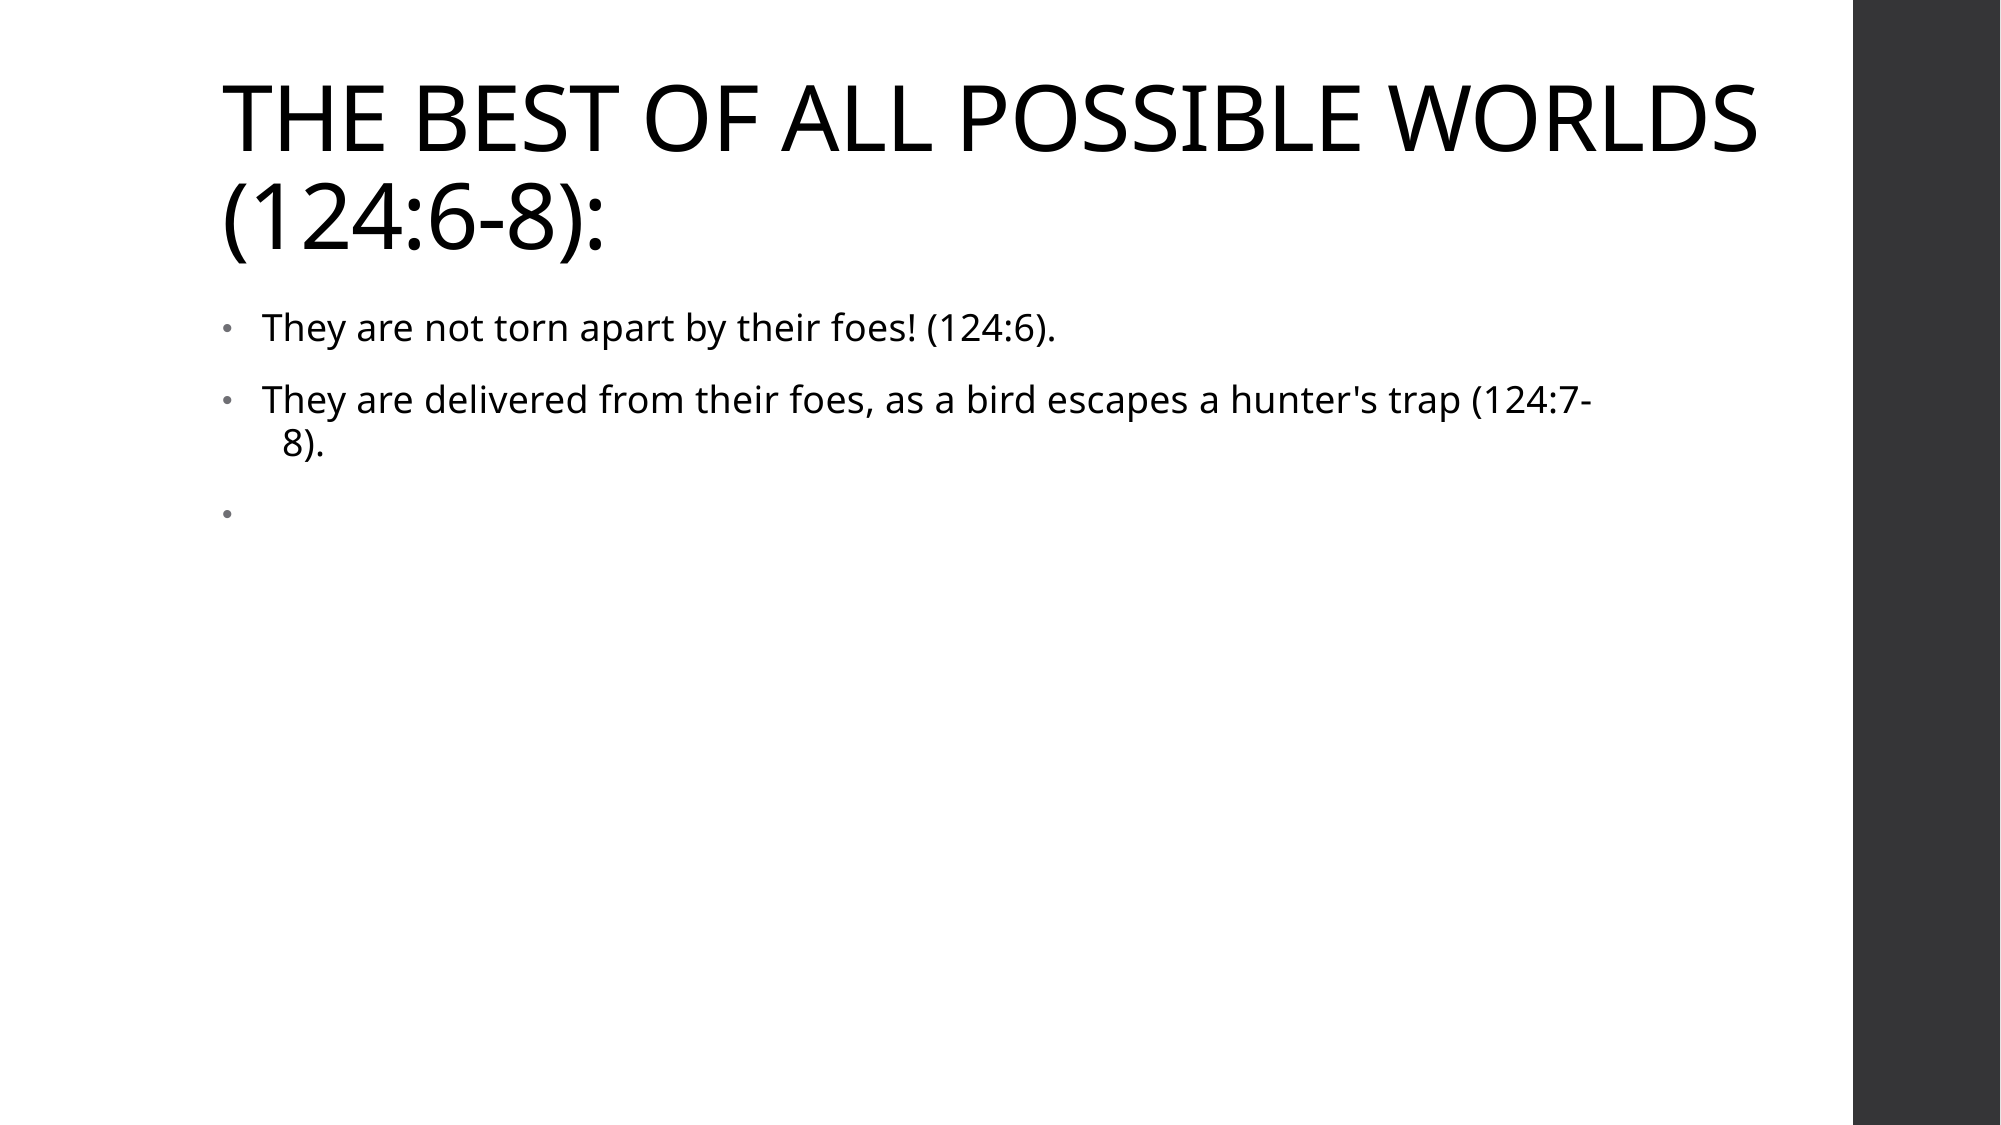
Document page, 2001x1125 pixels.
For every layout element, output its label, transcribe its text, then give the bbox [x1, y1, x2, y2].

title THE BEST OF ALL POSSIBLE WORLDS (124:6-8): [206, 60, 1797, 278]
list They are not torn apart by their foes! (124:6). They are delivered from their foes, as a bird escapes a hunter's trap (124:7-8). [206, 299, 1617, 1014]
